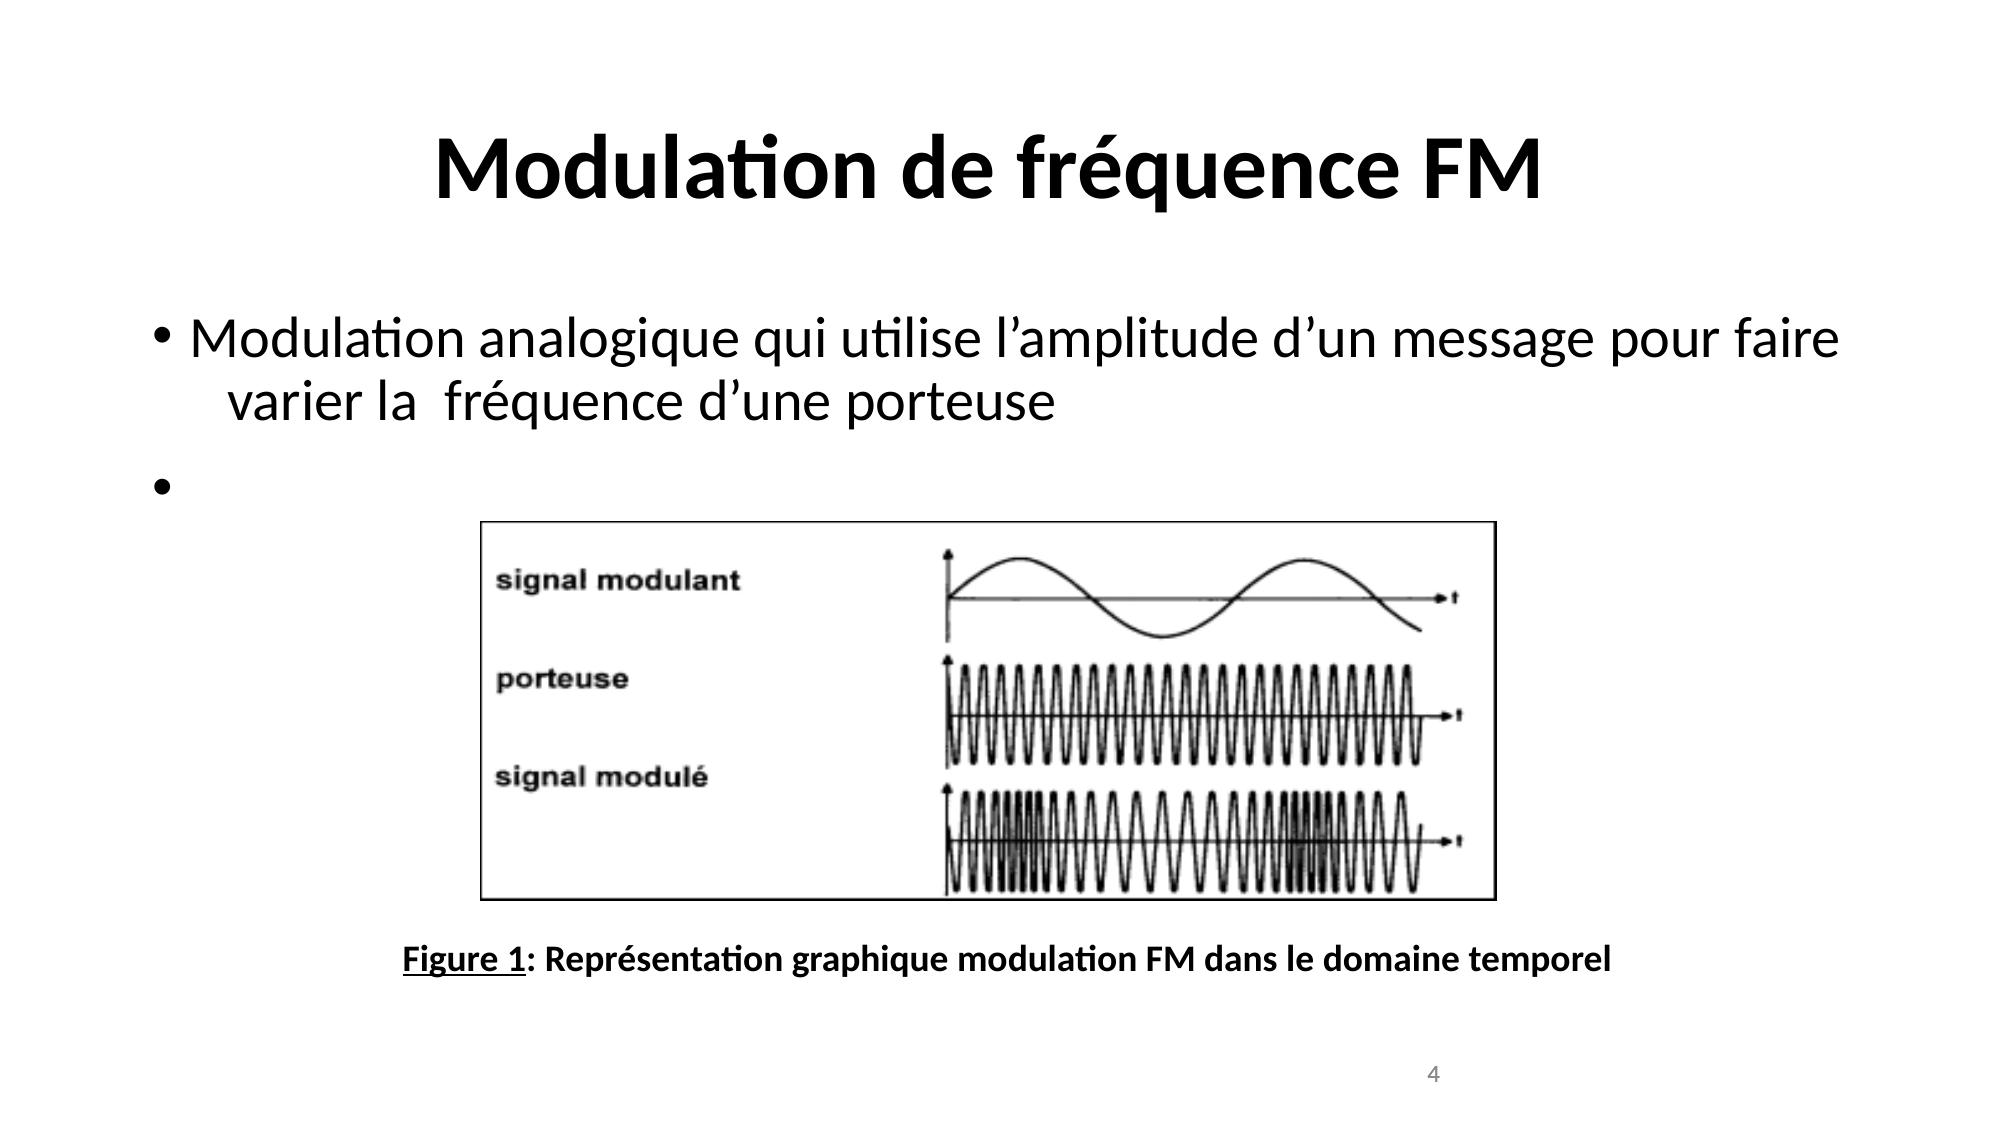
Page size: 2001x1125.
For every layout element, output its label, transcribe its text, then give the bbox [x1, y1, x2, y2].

list Modulation analogique qui utilise l’amplitude d’un message pour faire varier la fréquence d’une porteuse [137, 299, 1863, 1014]
text_box [1412, 1042, 1863, 1103]
picture [480, 521, 1497, 901]
title Modulation de fréquence FM [137, 59, 1863, 278]
text_box Figure 1: Représentation graphique modulation FM dans le domaine temporel [387, 926, 1646, 987]
